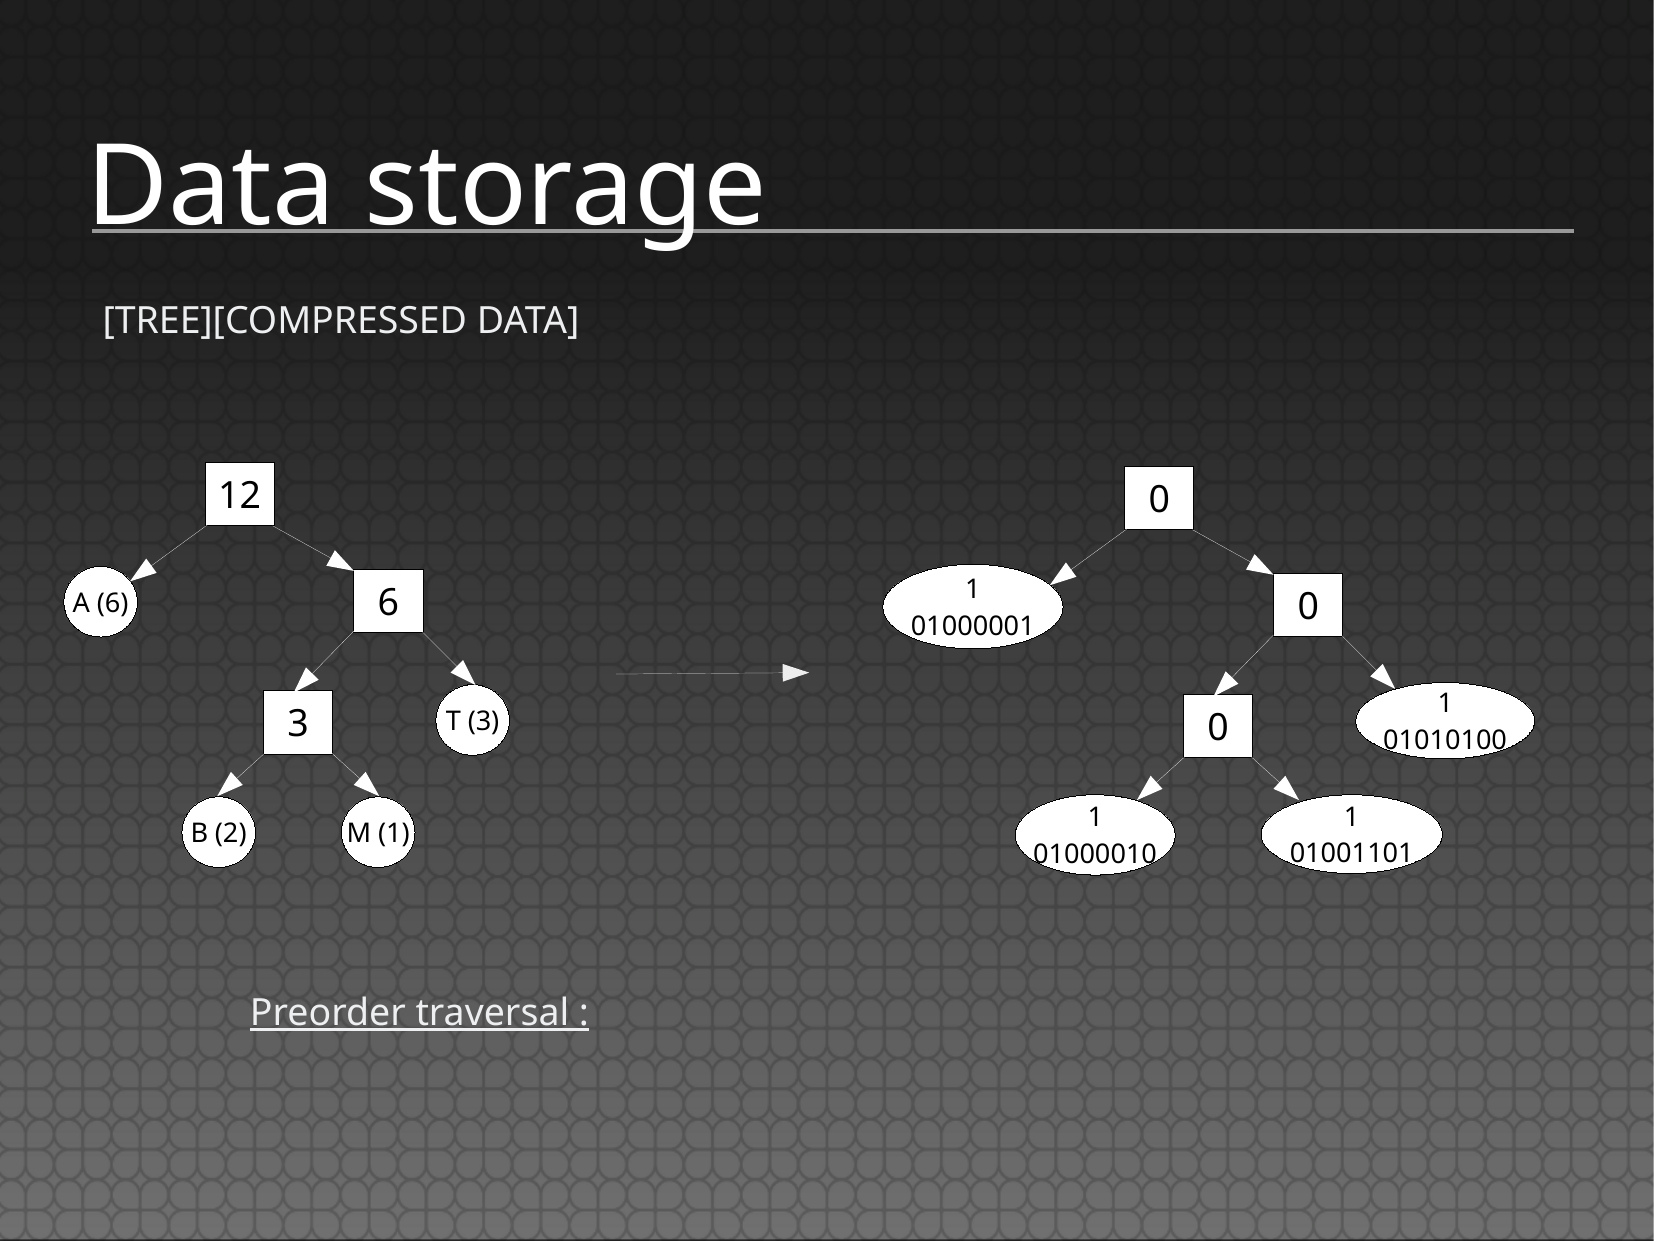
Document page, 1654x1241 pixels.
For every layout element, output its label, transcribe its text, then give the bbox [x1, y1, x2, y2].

text_box 1 01000010 [1015, 794, 1176, 876]
picture [0, 0, 1654, 1241]
text_box Preorder traversal : [235, 977, 645, 1037]
text_box 6 [353, 569, 424, 633]
text_box B (2) [181, 796, 256, 868]
text_box 12 [205, 462, 275, 526]
text_box M (1) [341, 796, 416, 868]
text_box 1 01000001 [882, 564, 1064, 649]
text_box [TREE][COMPRESSED DATA] [87, 285, 953, 388]
text_box 0 [1273, 573, 1343, 637]
text_box 3 [263, 690, 333, 755]
title Data storage [86, 112, 1576, 249]
text_box T (3) [435, 684, 510, 756]
text_box 1 01010100 [1355, 682, 1535, 759]
text_box 0 [1183, 694, 1253, 758]
text_box A (6) [63, 566, 138, 638]
text_box 0 [1124, 466, 1194, 530]
text_box 1 01001101 [1261, 794, 1443, 874]
